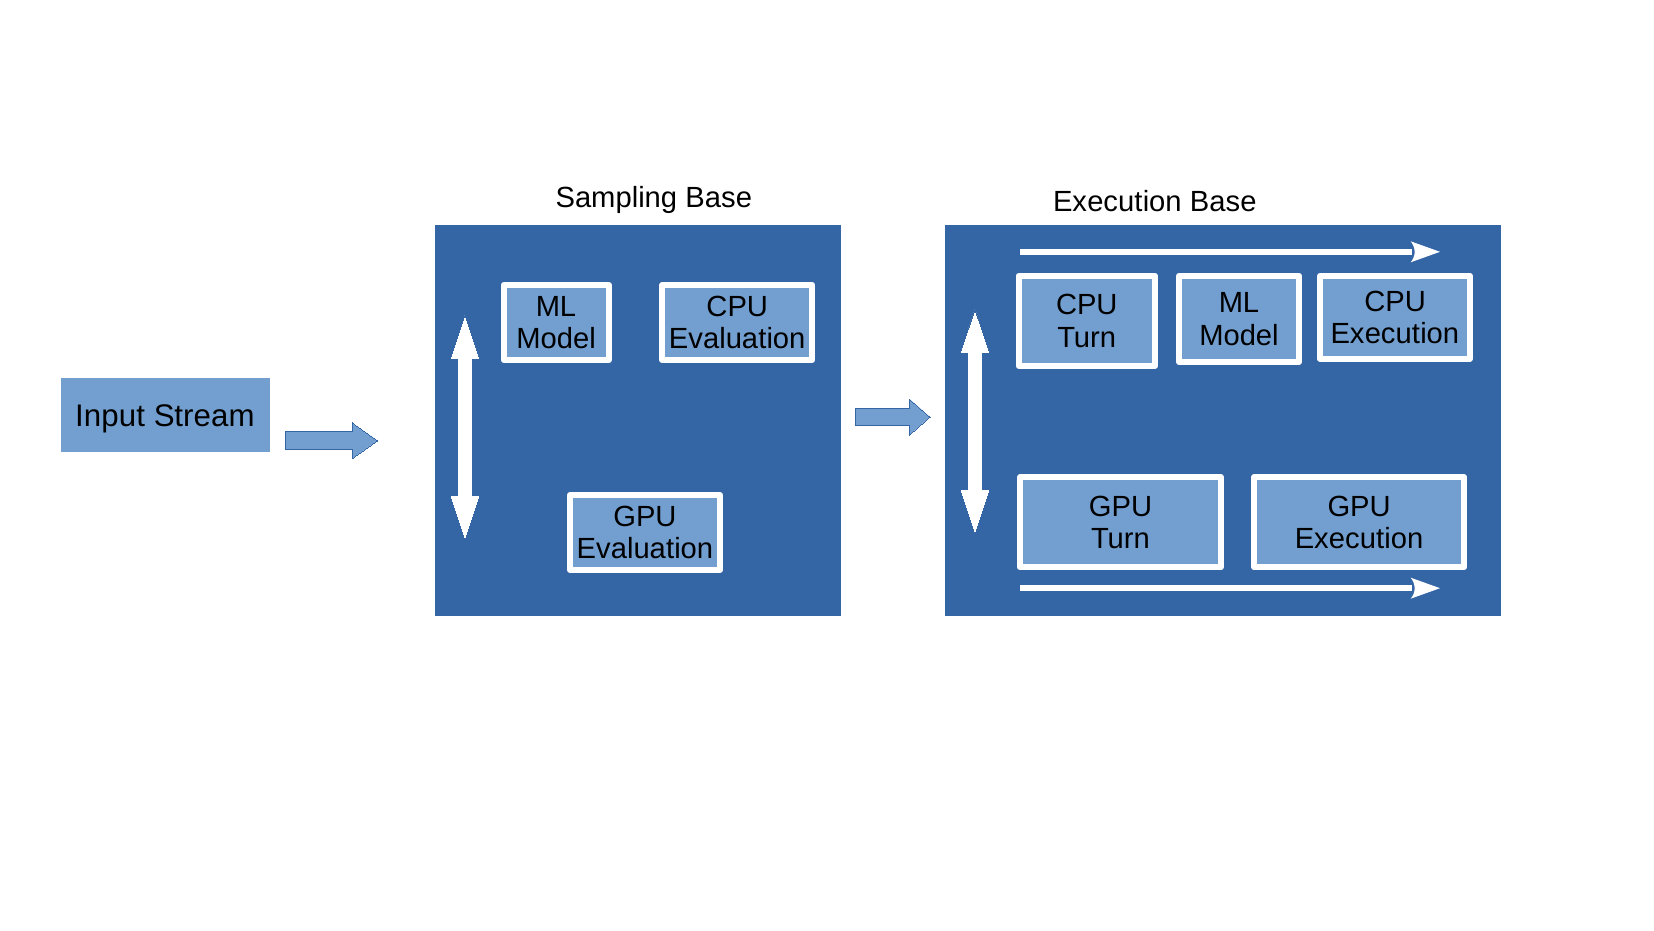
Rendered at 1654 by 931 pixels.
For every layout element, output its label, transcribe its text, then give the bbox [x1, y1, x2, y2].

text_box [855, 399, 931, 436]
text_box CPU Execution [1320, 275, 1471, 359]
text_box CPU Turn [1018, 275, 1156, 366]
text_box ML Model [503, 285, 609, 361]
text_box Execution Base [1005, 177, 1306, 226]
text_box GPU Turn [1020, 477, 1221, 568]
text_box [285, 422, 378, 459]
text_box GPU Execution [1254, 477, 1465, 568]
text_box GPU Evaluation [570, 495, 721, 571]
text_box [945, 225, 1501, 616]
text_box CPU Evaluation [662, 285, 813, 361]
text_box Sampling Base [504, 174, 805, 222]
text_box Input Stream [60, 377, 271, 453]
text_box ML Model [1179, 275, 1300, 363]
text_box [435, 225, 841, 616]
